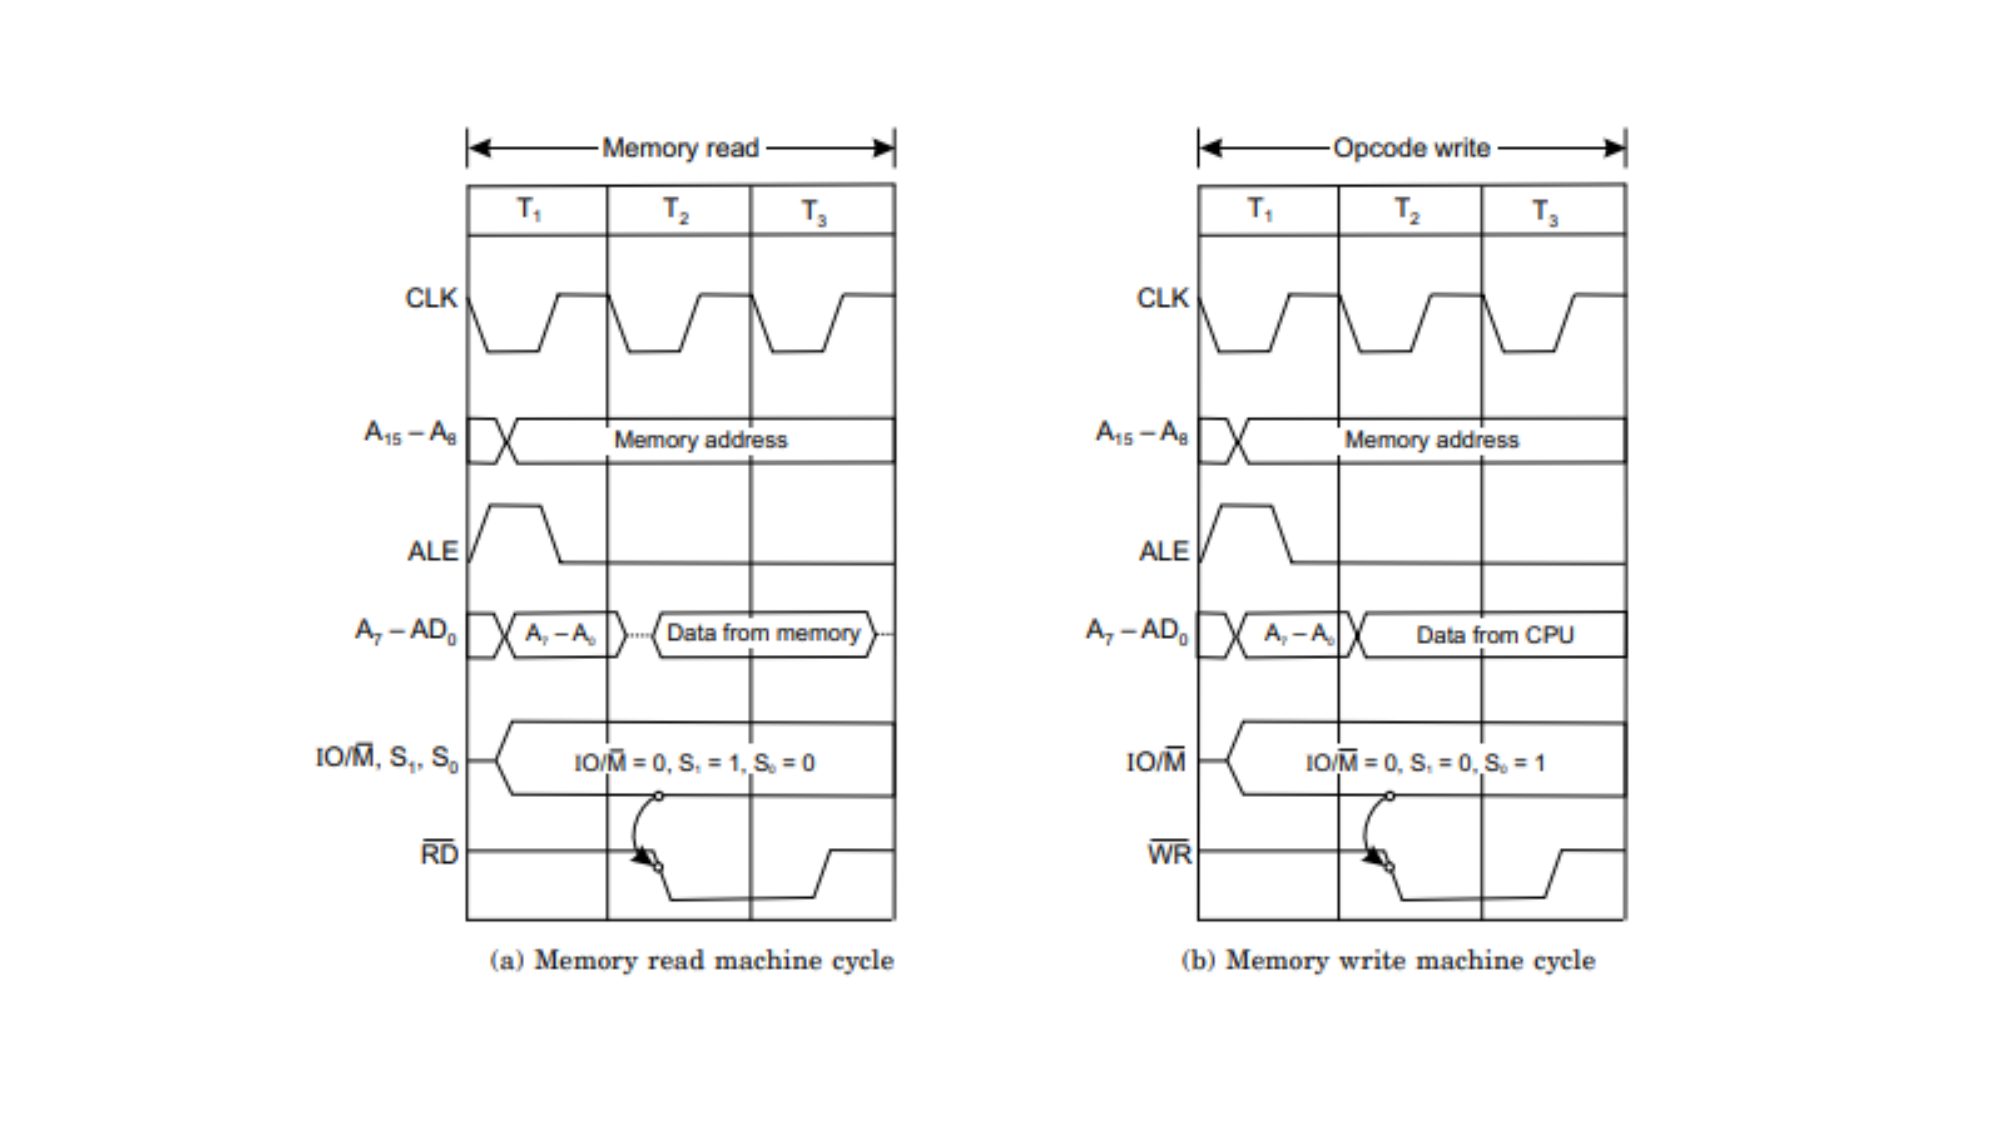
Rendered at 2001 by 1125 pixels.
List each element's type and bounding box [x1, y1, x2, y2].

picture [291, 105, 1709, 1020]
